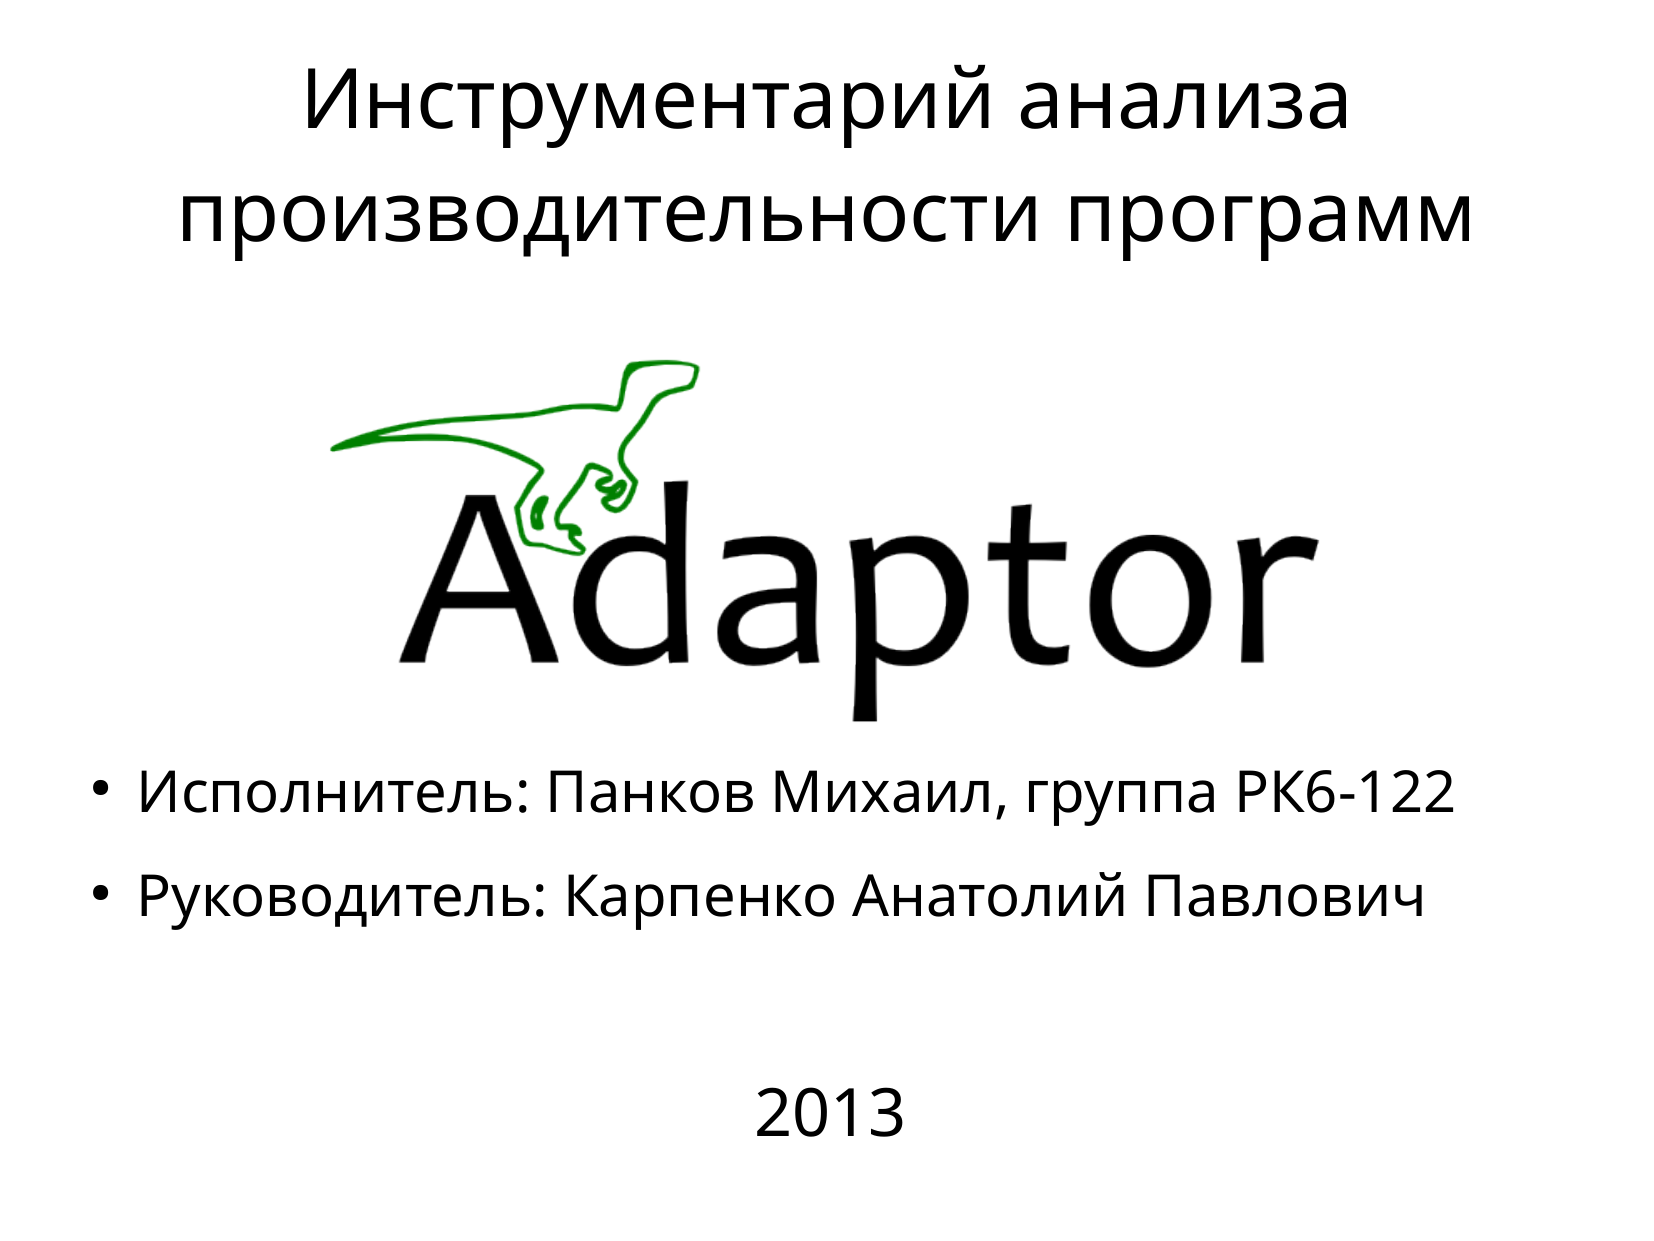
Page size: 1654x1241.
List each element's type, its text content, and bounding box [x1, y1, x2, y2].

picture [237, 255, 1438, 856]
title Инструментарий анализа производительности программ [82, 49, 1571, 257]
list 2013 [86, 1065, 1576, 1171]
list Исполнитель: Панков Михаил, группа РК6‑122 Руководитель: Карпенко Анатолий Павлович [75, 750, 1564, 1051]
